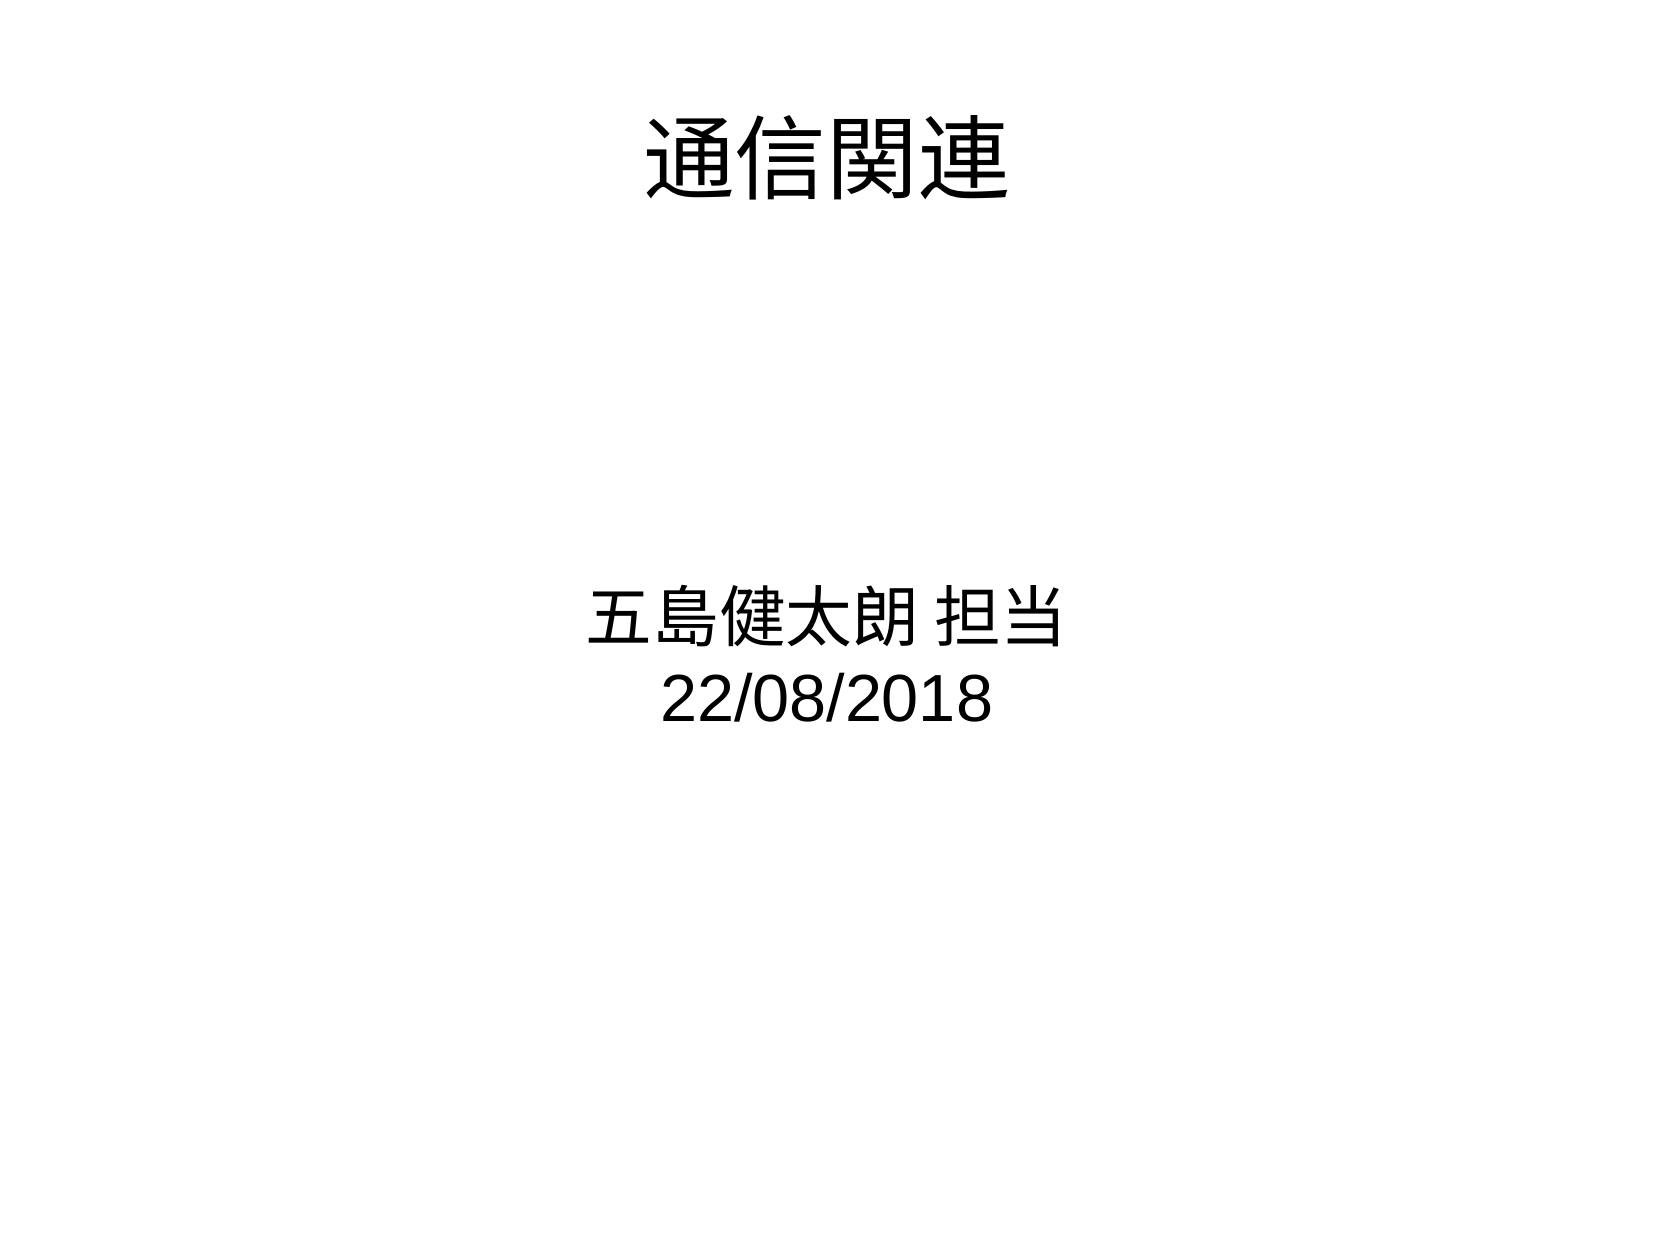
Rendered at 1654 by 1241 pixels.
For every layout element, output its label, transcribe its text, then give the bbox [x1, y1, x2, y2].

subtitle 五島健太朗 担当 22/08/2018 [82, 290, 1571, 1010]
title 通信関連 [82, 49, 1571, 257]
